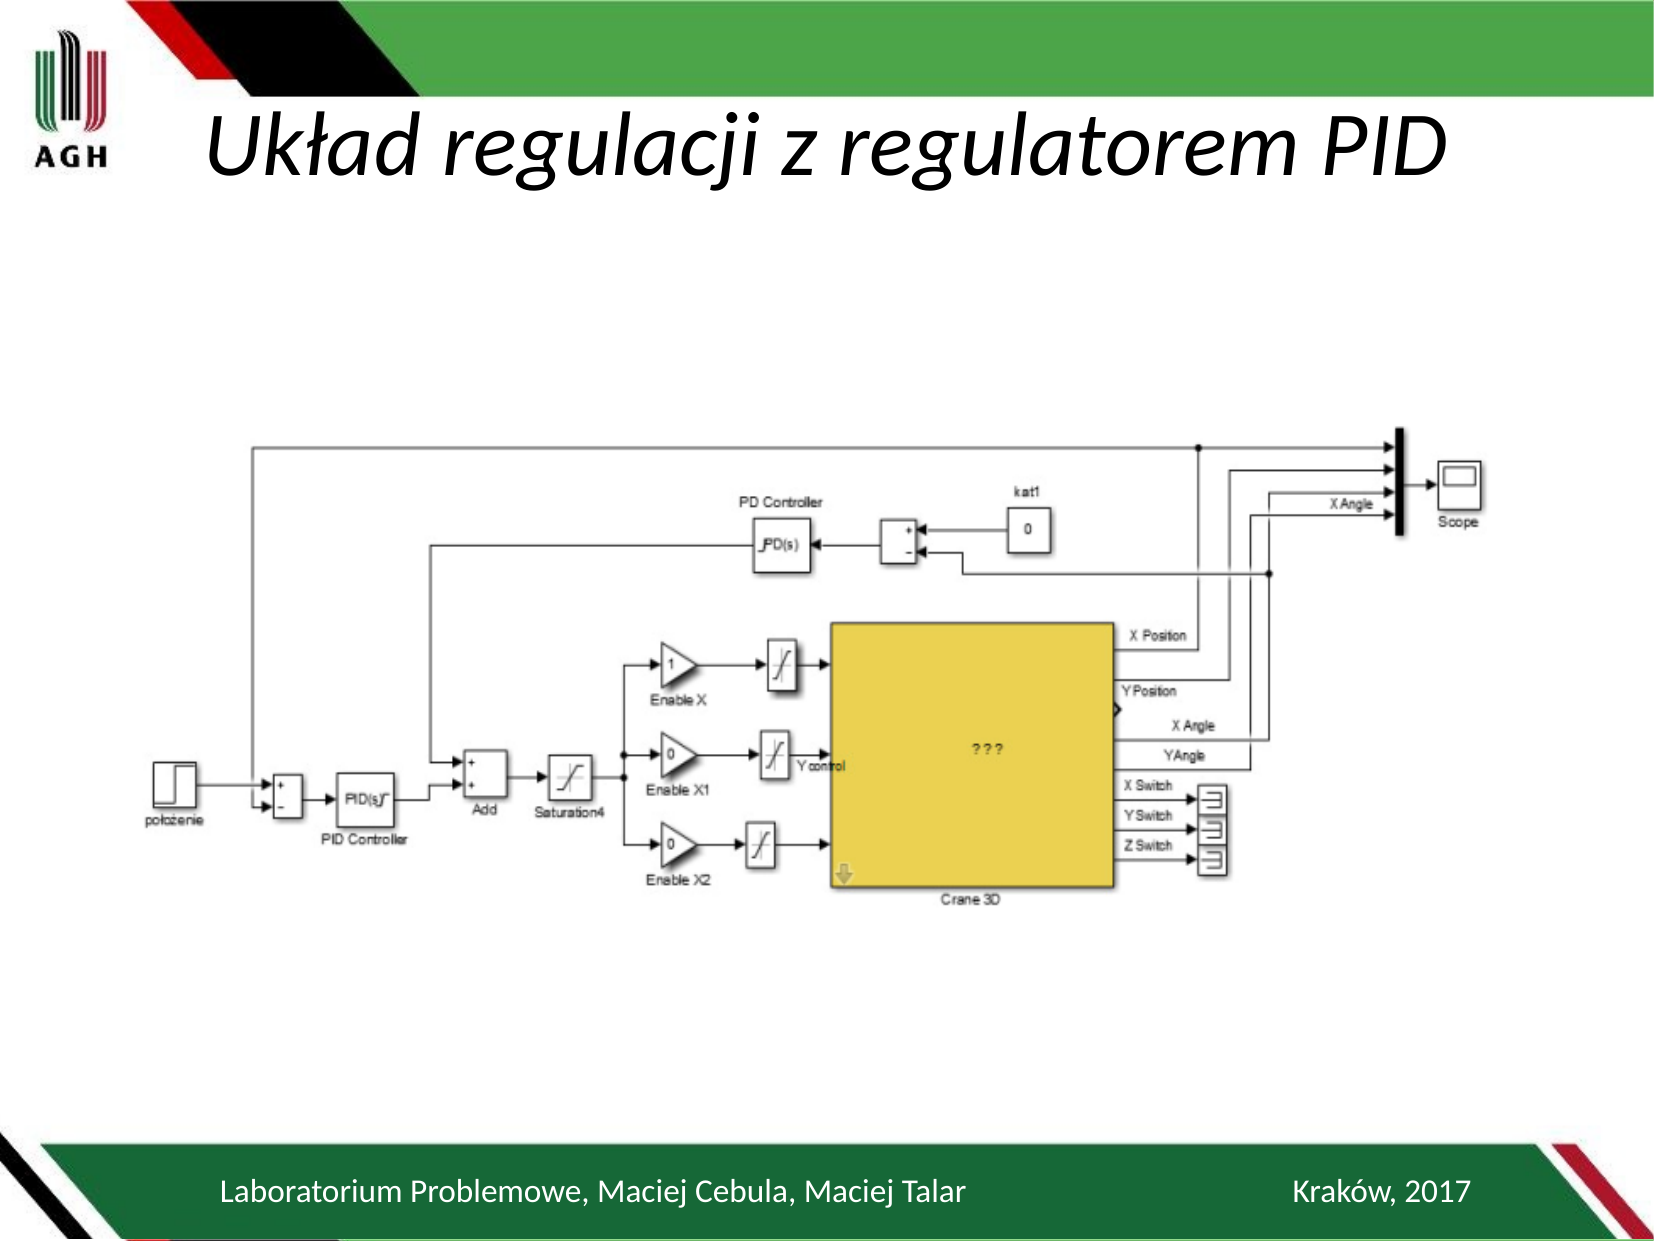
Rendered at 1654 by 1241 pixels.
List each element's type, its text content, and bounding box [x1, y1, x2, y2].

title Układ regulacji z regulatorem PID [82, 49, 1571, 257]
text_box Laboratorium Problemowe, Maciej Cebula, Maciej Talar [212, 1161, 976, 1217]
text_box Kraków, 2017 [1285, 1161, 1487, 1217]
picture [0, 0, 1654, 1241]
